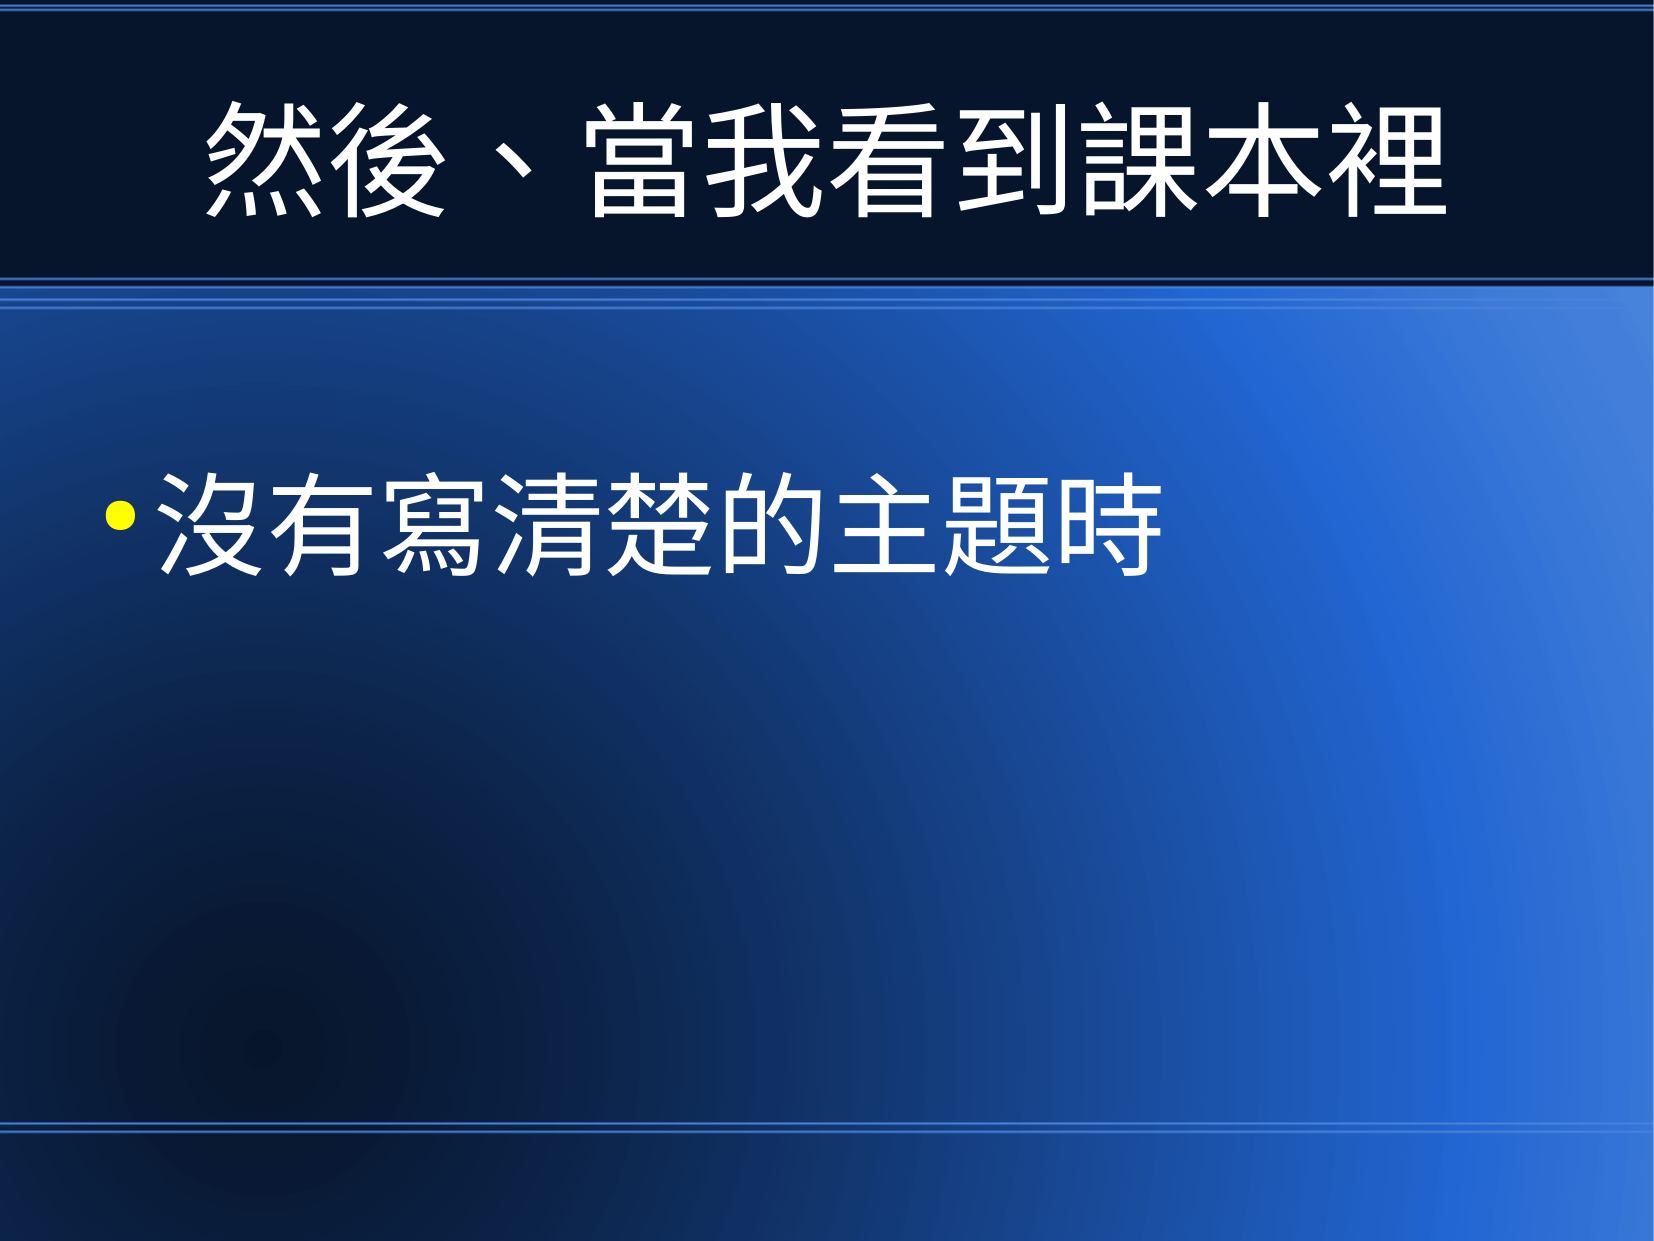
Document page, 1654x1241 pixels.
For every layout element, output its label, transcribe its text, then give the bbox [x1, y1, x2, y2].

title 然後、當我看到課本裡 [82, 49, 1571, 257]
picture [0, 0, 1654, 1241]
list 沒有寫清楚的主題時 [82, 355, 1571, 1241]
